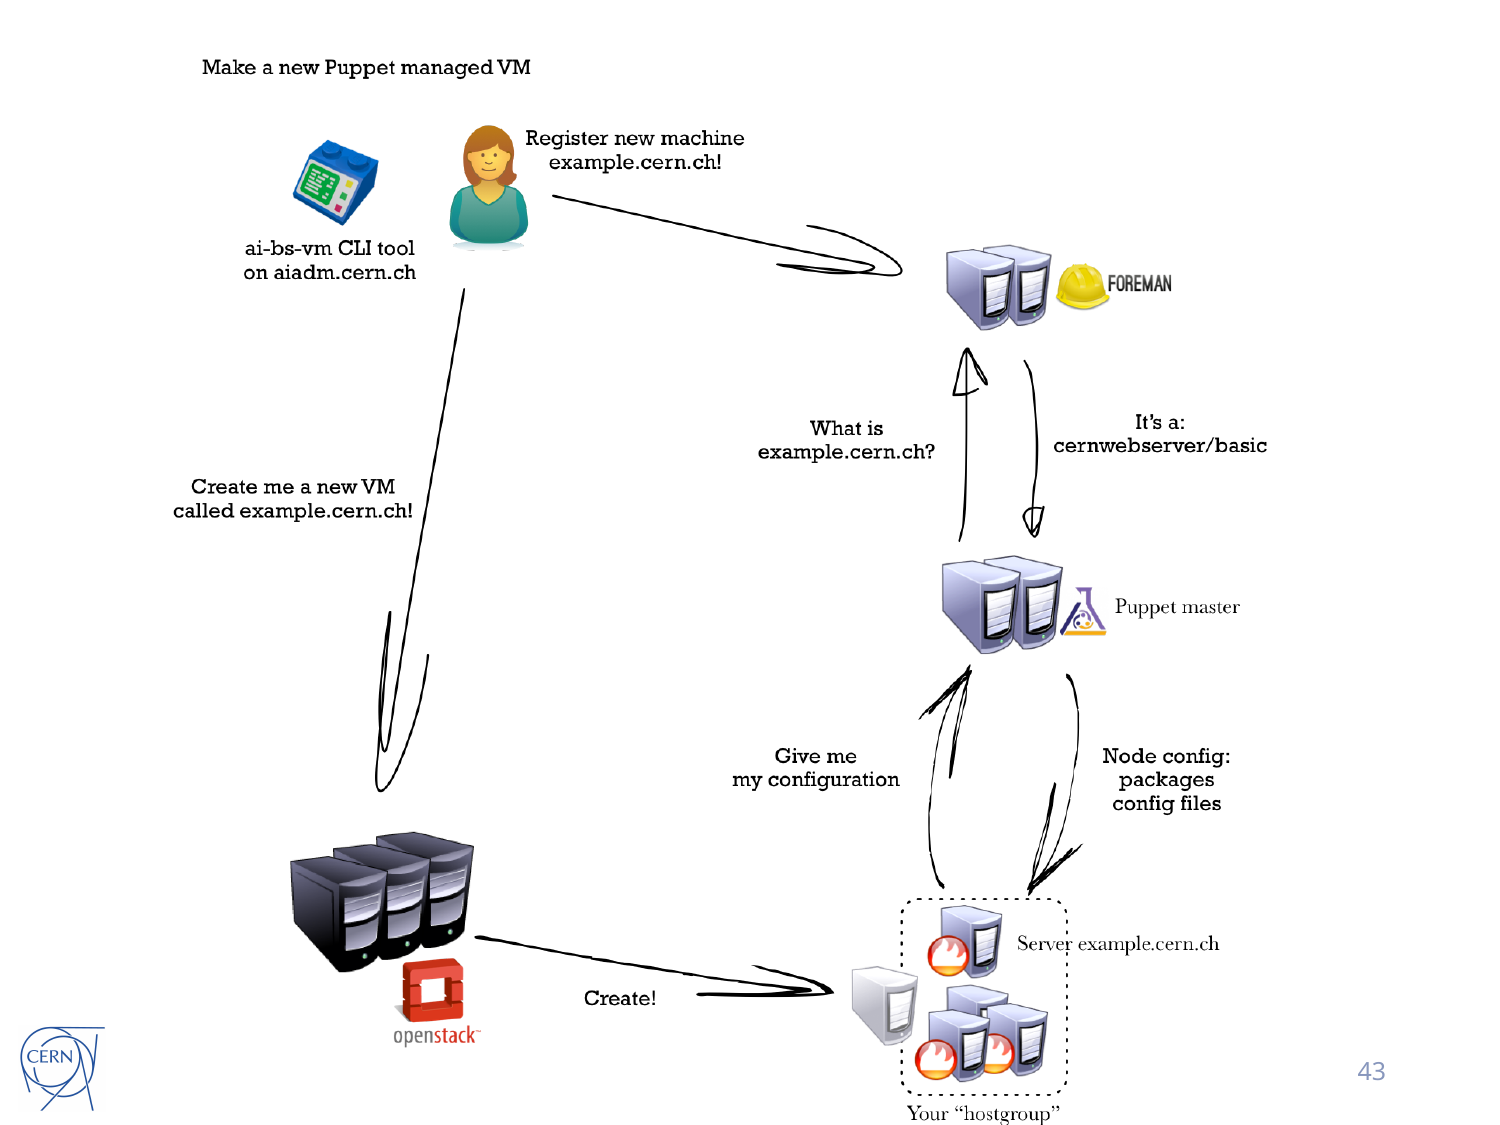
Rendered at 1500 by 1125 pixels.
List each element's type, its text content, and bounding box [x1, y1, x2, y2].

picture [18, 1025, 106, 1112]
picture [142, 21, 1299, 1125]
slide_number <number> [1342, 1042, 1425, 1103]
